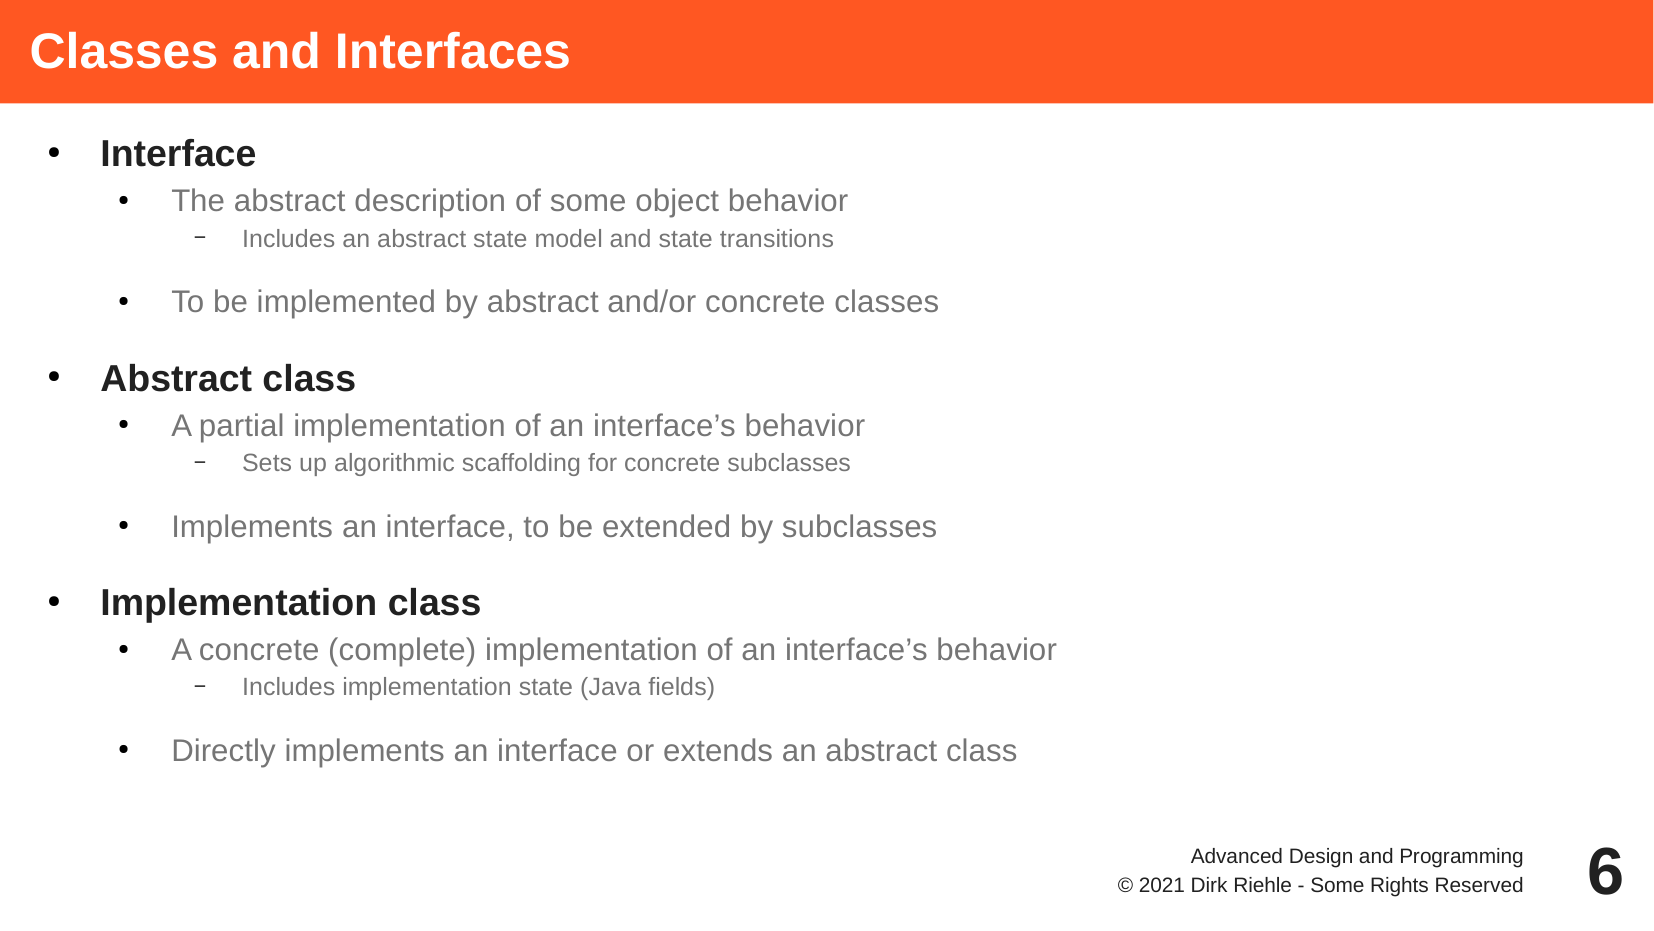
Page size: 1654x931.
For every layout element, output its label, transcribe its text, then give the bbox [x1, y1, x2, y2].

title Classes and Interfaces [0, 0, 1654, 104]
list Interface The abstract description of some object behavior Includes an abstract state model and state transitions To be implemented by abstract and/or concrete classes Abstract class A partial implementation of an interface’s behavior Sets up algorithmic scaffolding for concrete subclasses Implements an interface, to be extended by subclasses Implementation class A concrete (complete) implementation of an interface’s behavior Includes implementation state (Java fields) Directly implements an interface or extends an abstract class [29, 132, 1625, 813]
